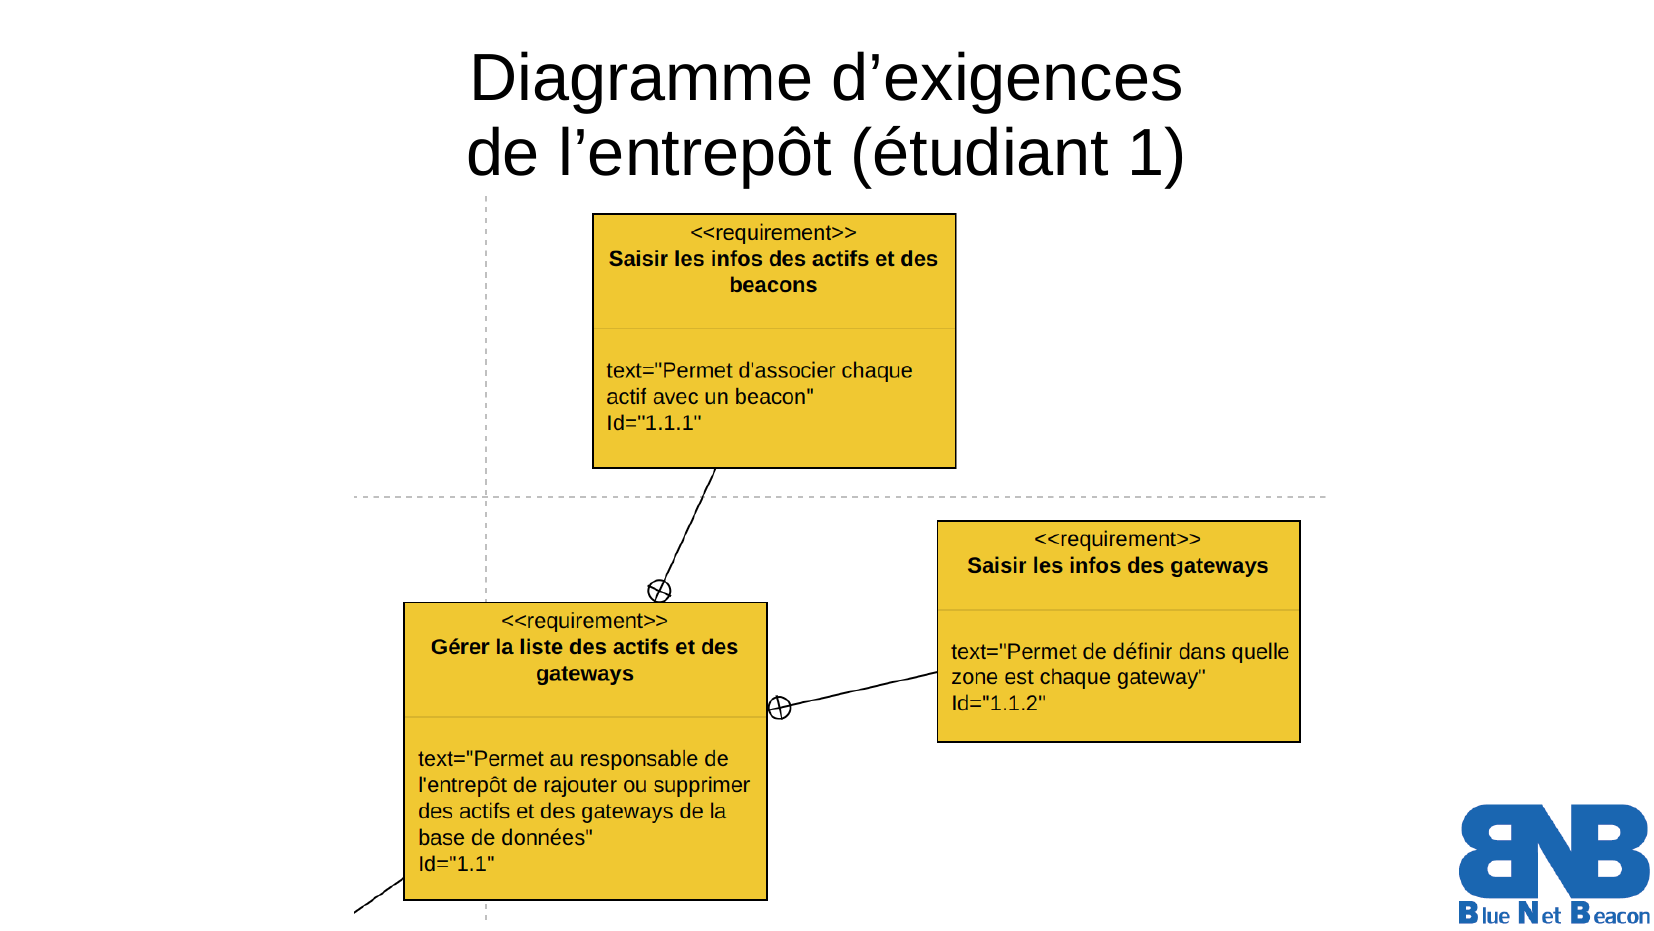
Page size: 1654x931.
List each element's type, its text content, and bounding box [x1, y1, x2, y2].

picture [1459, 797, 1650, 930]
picture [354, 192, 1326, 925]
title Diagramme d’exigences de l’entrepôt (étudiant 1) [82, 37, 1571, 193]
